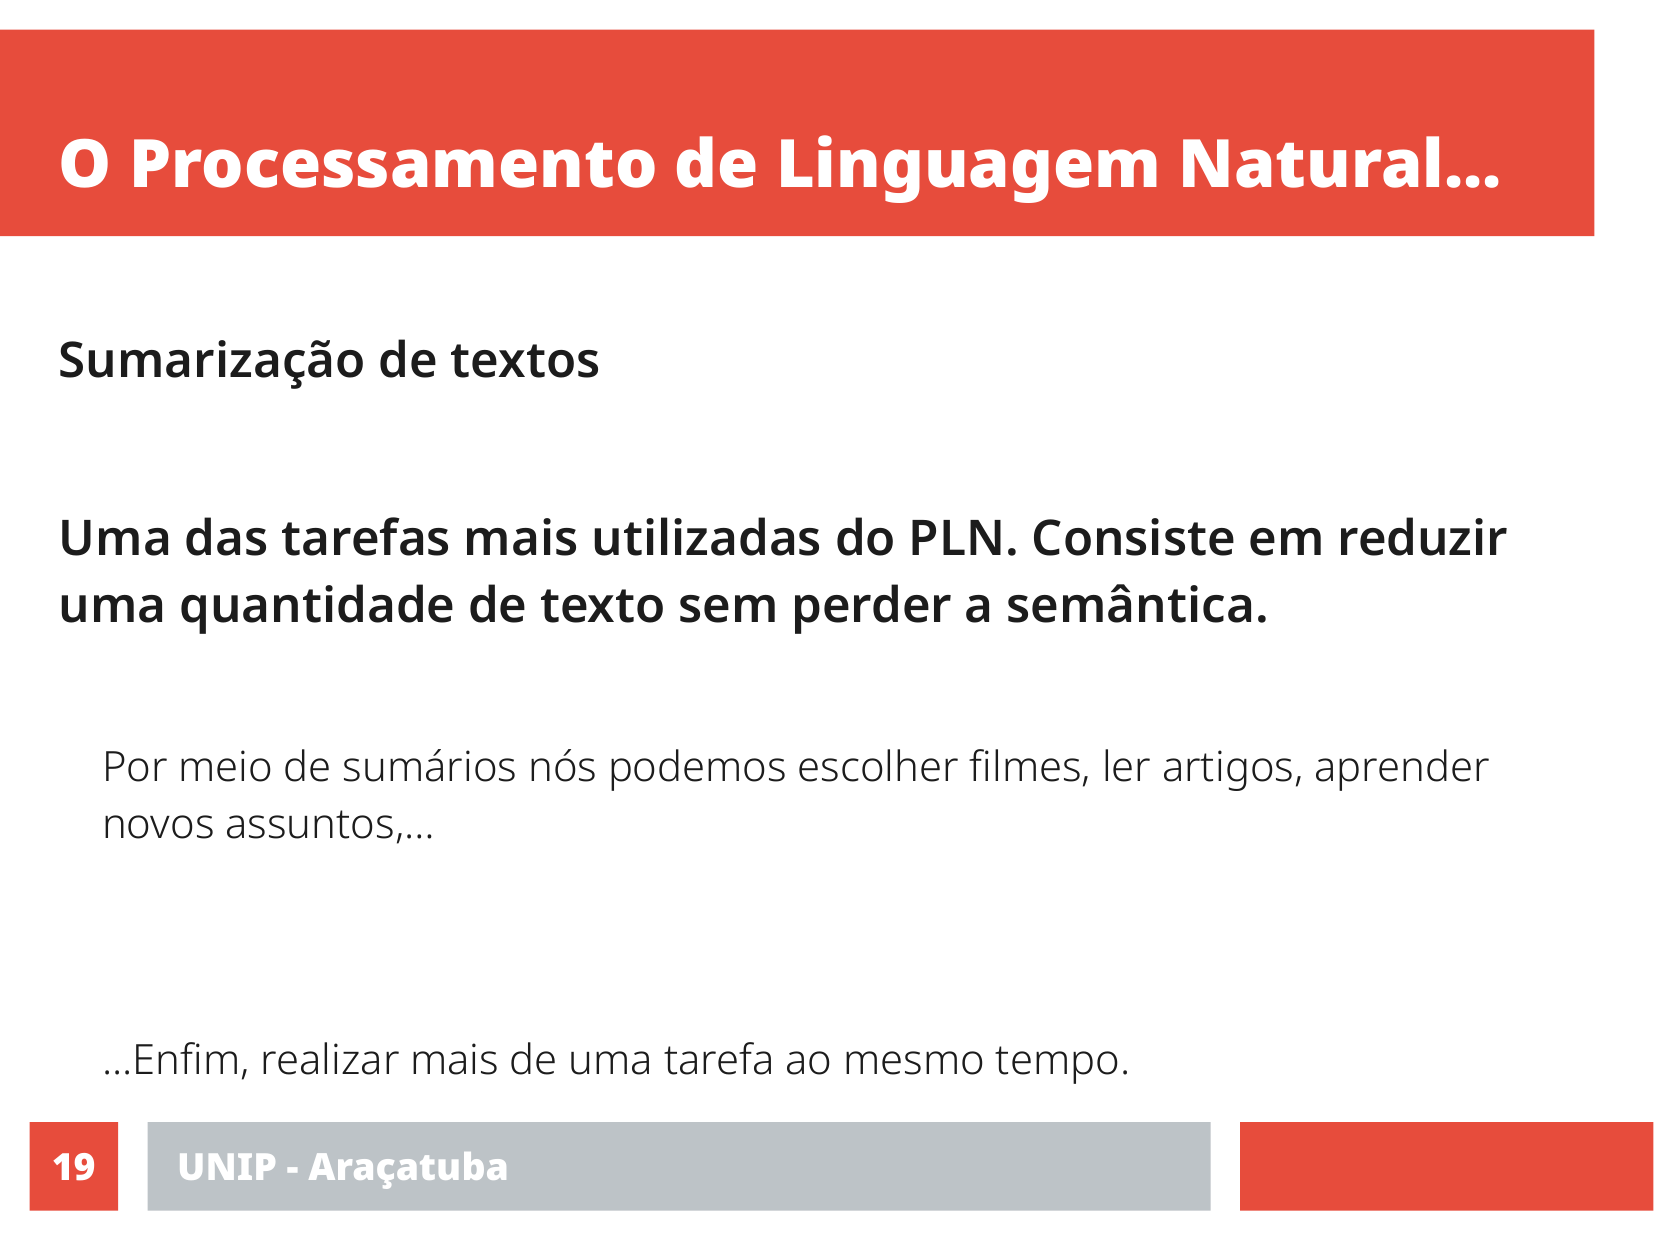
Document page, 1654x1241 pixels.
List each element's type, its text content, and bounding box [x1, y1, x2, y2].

list Sumarização de textos Uma das tarefas mais utilizadas do PLN. Consiste em reduzir uma quantidade de texto sem perder a semântica. Por meio de sumários nós podemos escolher filmes, ler artigos, aprender novos assuntos,… ...Enfim, realizar mais de uma tarefa ao mesmo tempo. [59, 324, 1565, 1093]
title O Processamento de Linguagem Natural... [59, 59, 1595, 207]
